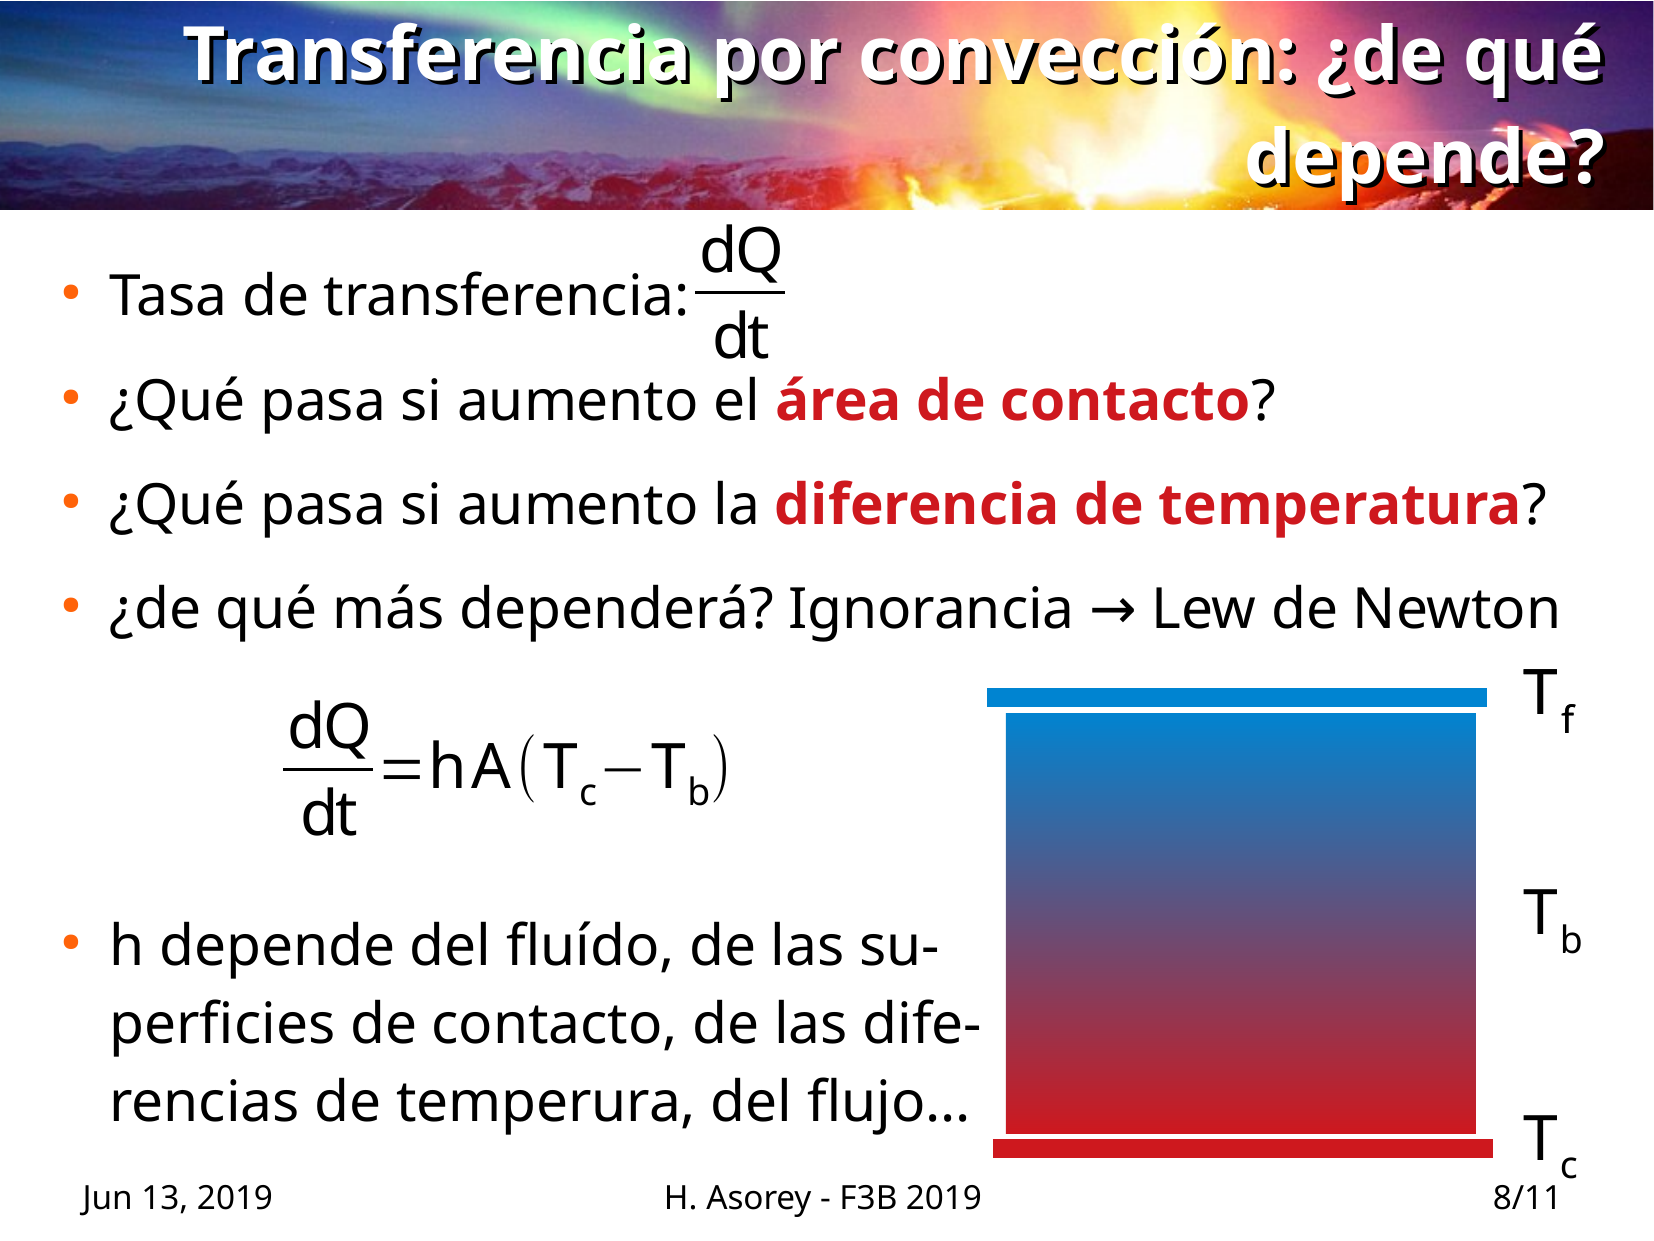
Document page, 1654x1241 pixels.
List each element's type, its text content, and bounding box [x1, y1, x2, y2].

chart [1516, 1100, 1585, 1188]
chart [1516, 874, 1587, 962]
picture [0, 1, 1654, 210]
list Tasa de transferencia: ¿Qué pasa si aumento el área de contacto? ¿Qué pasa si aumento la diferencia de temperatura? ¿de qué más dependerá? Ignorancia → Lew de Newton h depende del fluído, de las su- perficies de contacto, de las dife- rencias de temperura, del flujo... [45, 255, 1606, 1156]
title Transferencia por convección: ¿de qué depende? [45, 15, 1606, 191]
text_box [1005, 713, 1476, 1134]
chart [1515, 654, 1582, 742]
chart [685, 212, 794, 374]
chart [273, 689, 739, 851]
